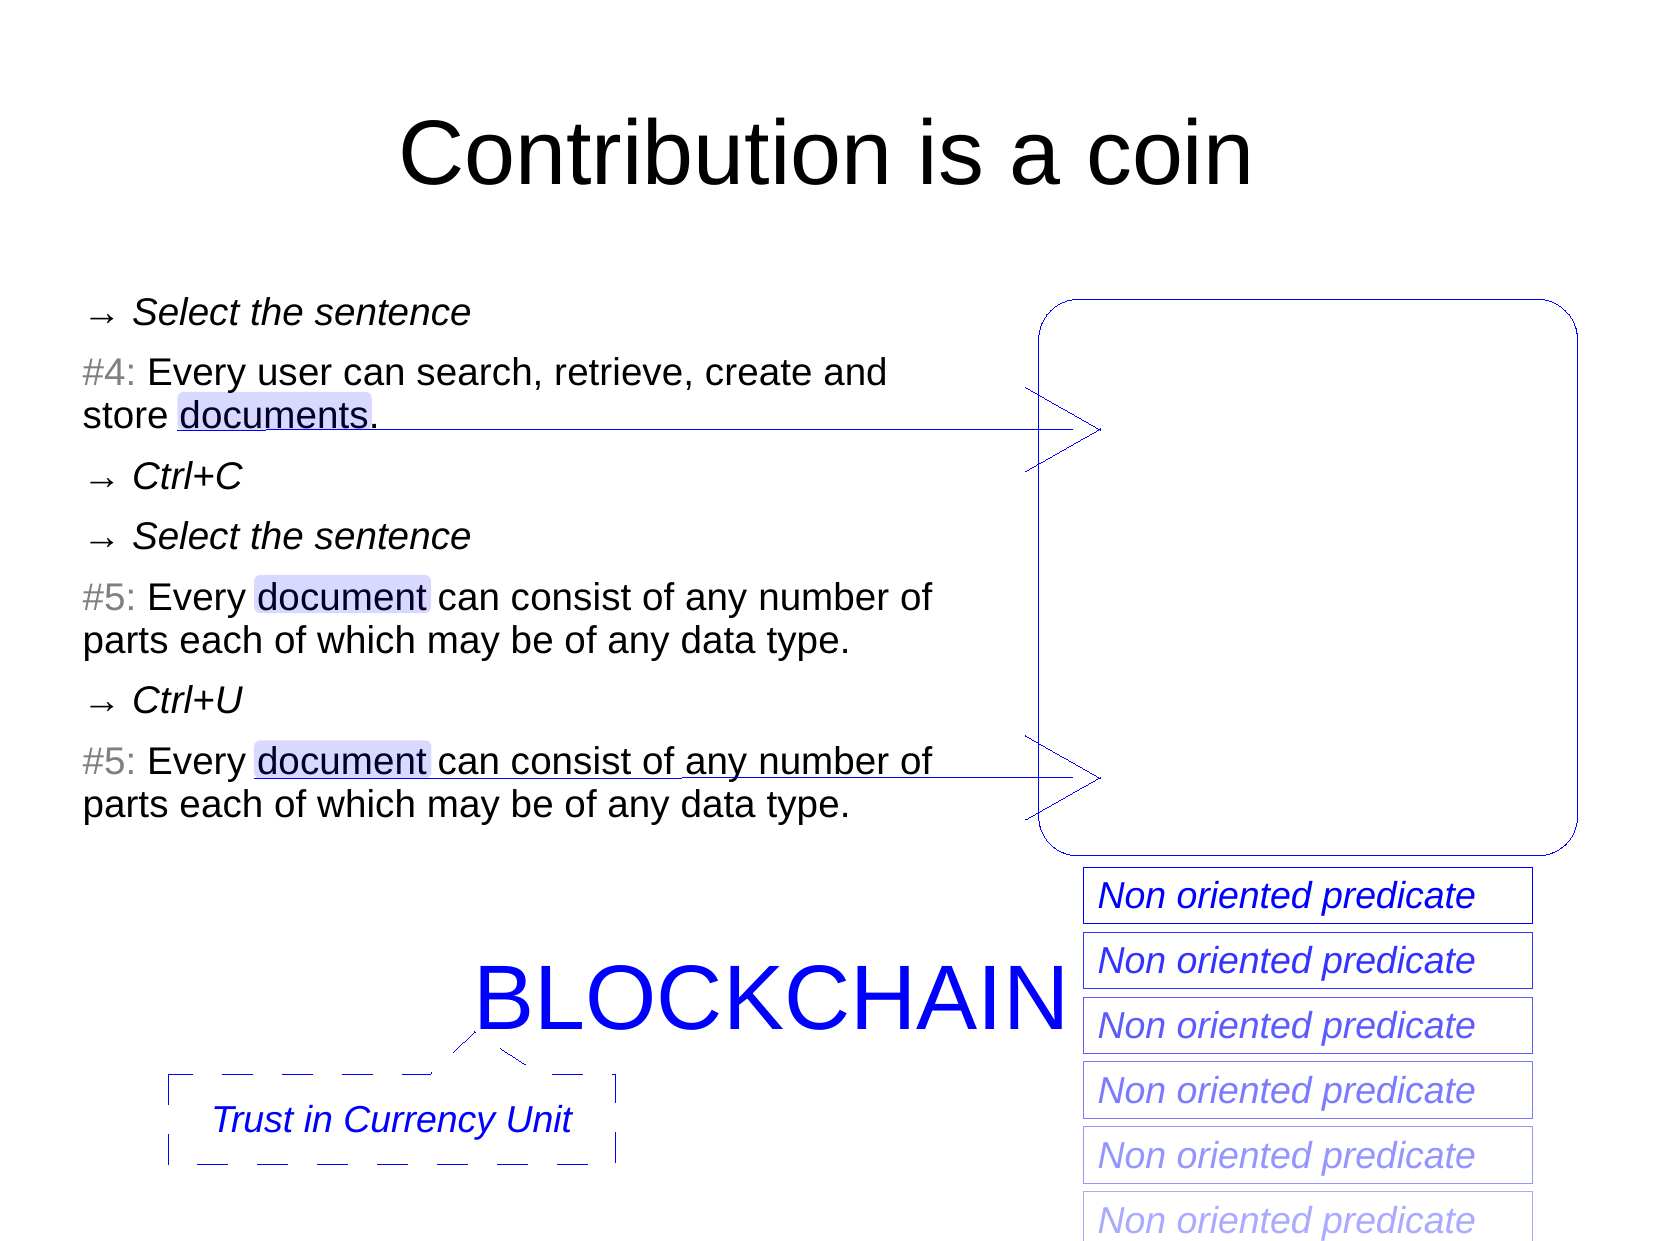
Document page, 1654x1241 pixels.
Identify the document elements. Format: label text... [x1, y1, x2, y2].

text_box Trust in Currency Unit [168, 1031, 616, 1165]
list → Select the sentence #4: Every user can search, retrieve, create and store documents. → Ctrl+C → Select the sentence #5: Every document can consist of any number of parts each of which may be of any data type. → Ctrl+U #5: Every document can consist of any number of parts each of which may be of any data type. → Remove the 's' #5: Every document of parts each of which may be of any data type. [82, 290, 962, 1010]
title Contribution is a coin [82, 49, 1571, 257]
text_box [254, 574, 432, 614]
text_box BLOCKCHAIN [458, 939, 1068, 1057]
text_box Non oriented predicate [1083, 867, 1533, 924]
text_box [177, 391, 372, 431]
text_box [1068, 930, 1569, 1241]
text_box [253, 740, 432, 778]
